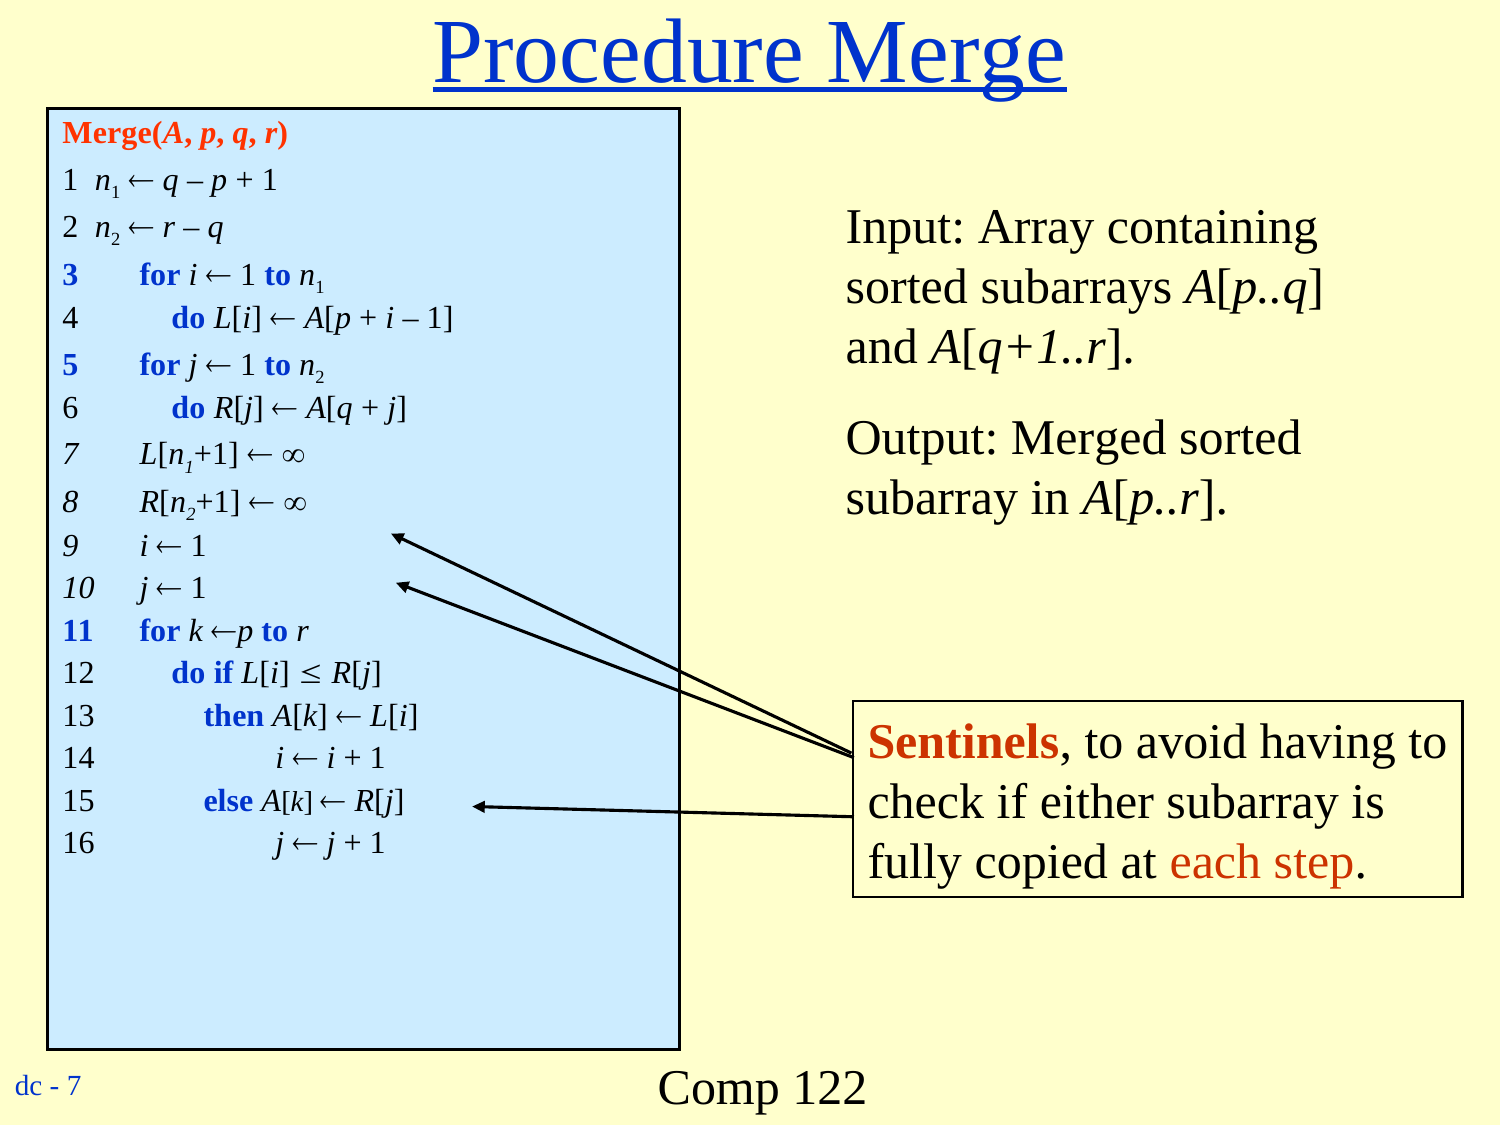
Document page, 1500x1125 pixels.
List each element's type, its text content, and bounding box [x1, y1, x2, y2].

list Merge(A, p, q, r) 1 n1  q – p + 1 2 n2  r – q for i  1 to n1 do L[i]  A[p + i – 1] for j  1 to n2 do R[j]  A[q + j] L[n1+1]   R[n2+1]   i  1 j  1 for k p to r do if L[i]  R[j] then A[k]  L[i] i  i + 1 else A[k]  R[j] j  j + 1 [47, 108, 680, 1050]
title Procedure Merge [0, 0, 1500, 121]
text_box Sentinels, to avoid having to check if either subarray is fully copied at each step. [852, 701, 1463, 897]
text_box Input: Array containing sorted subarrays A[p..q] and A[q+1..r]. Output: Merged sorted subarray in A[p..r]. [830, 185, 1389, 533]
